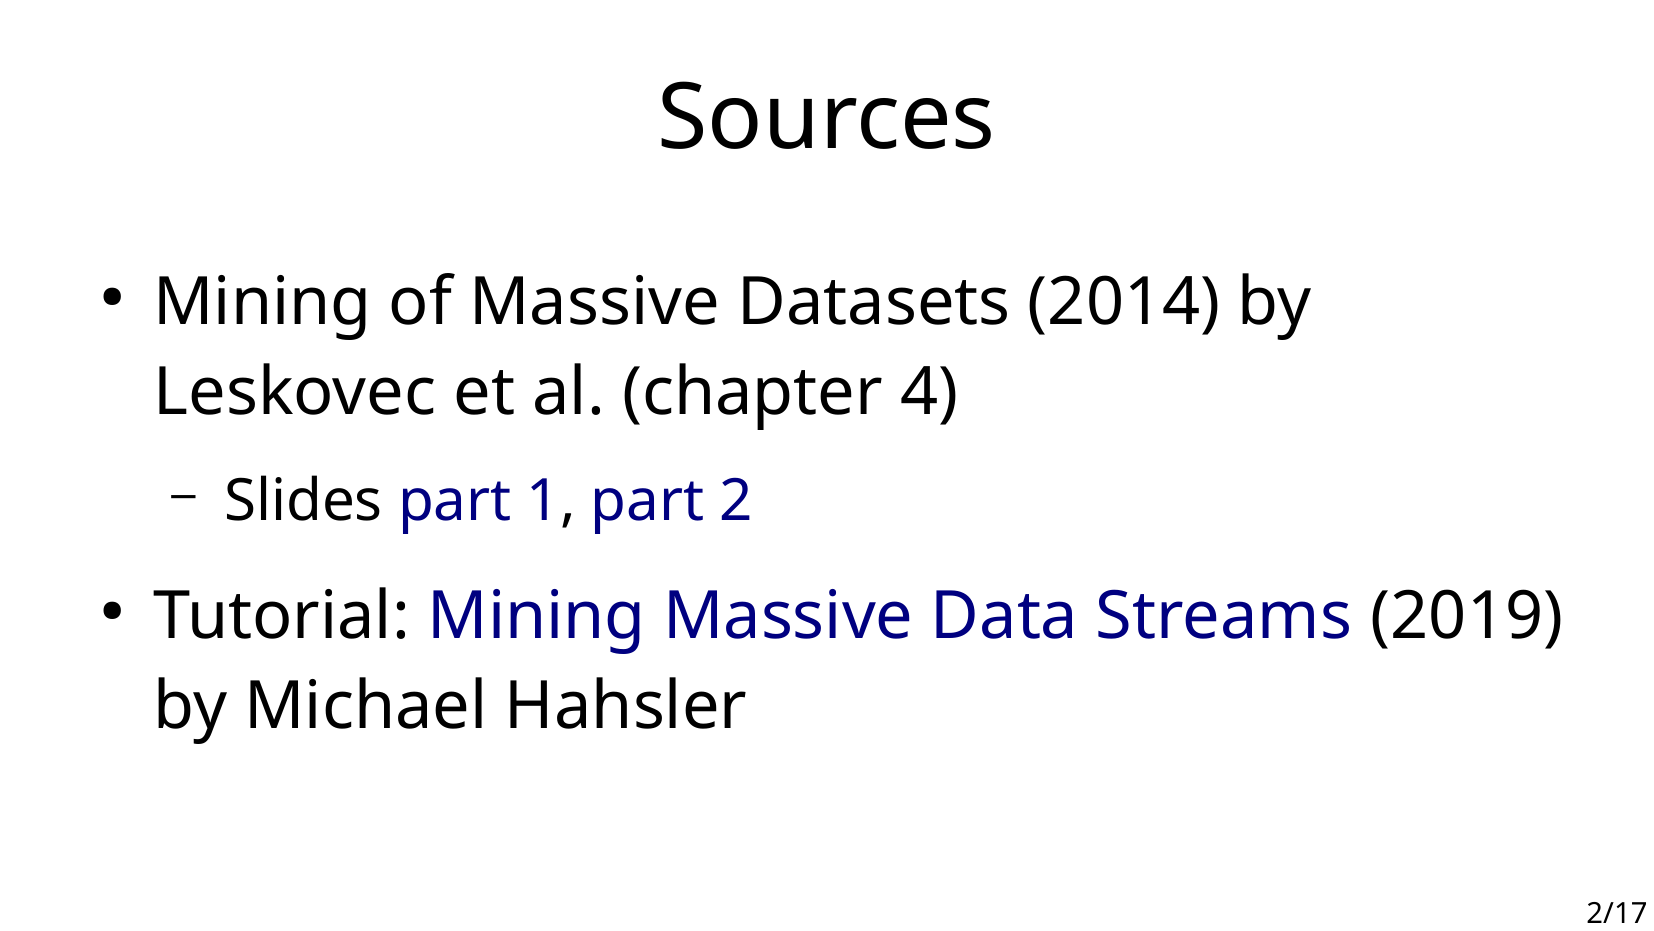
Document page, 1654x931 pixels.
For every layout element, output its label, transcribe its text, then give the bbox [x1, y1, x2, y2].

title Sources [82, 1, 1571, 226]
list Mining of Massive Datasets (2014) by Leskovec et al. (chapter 4) Slides part 1, part 2 Tutorial: Mining Massive Data Streams (2019) by Michael Hahsler [82, 253, 1571, 793]
